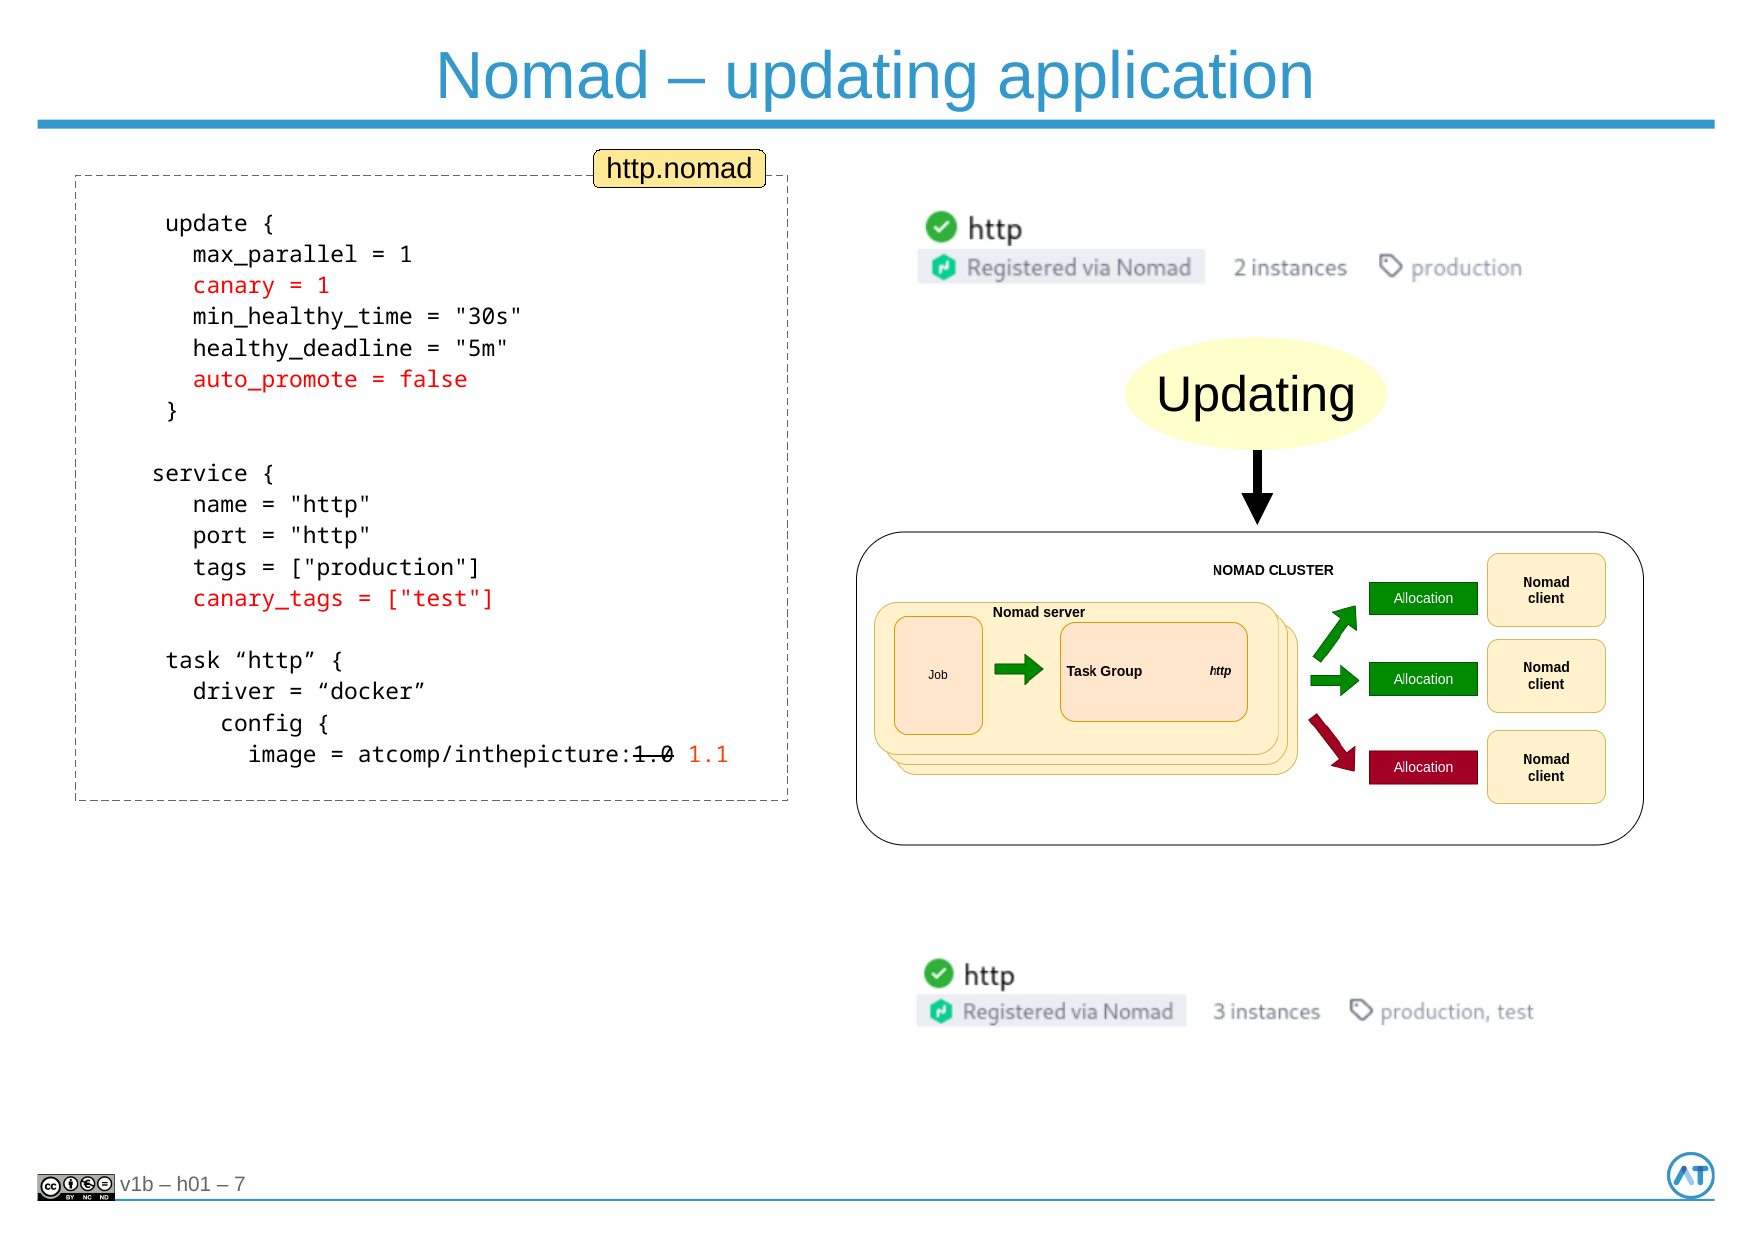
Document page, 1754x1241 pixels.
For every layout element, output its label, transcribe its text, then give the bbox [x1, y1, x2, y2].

text_box http.nomad [593, 149, 766, 188]
picture [1667, 1152, 1715, 1199]
text_box Nomad – updating application [37, 38, 1715, 122]
picture [900, 936, 1538, 1042]
picture [37, 1174, 115, 1201]
text_box update { max_parallel = 1 canary = 1 min_healthy_time = "30s" healthy_deadline = "5m" auto_promote = false } service { name = "http" port = "http" tags = ["production"] canary_tags = ["test"] task “http” { driver = “docker” config { image = atcomp/inthepicture:1.0 1.1 [75, 175, 788, 801]
text_box Updating [1124, 337, 1388, 450]
picture [900, 187, 1580, 301]
picture [841, 518, 1653, 865]
